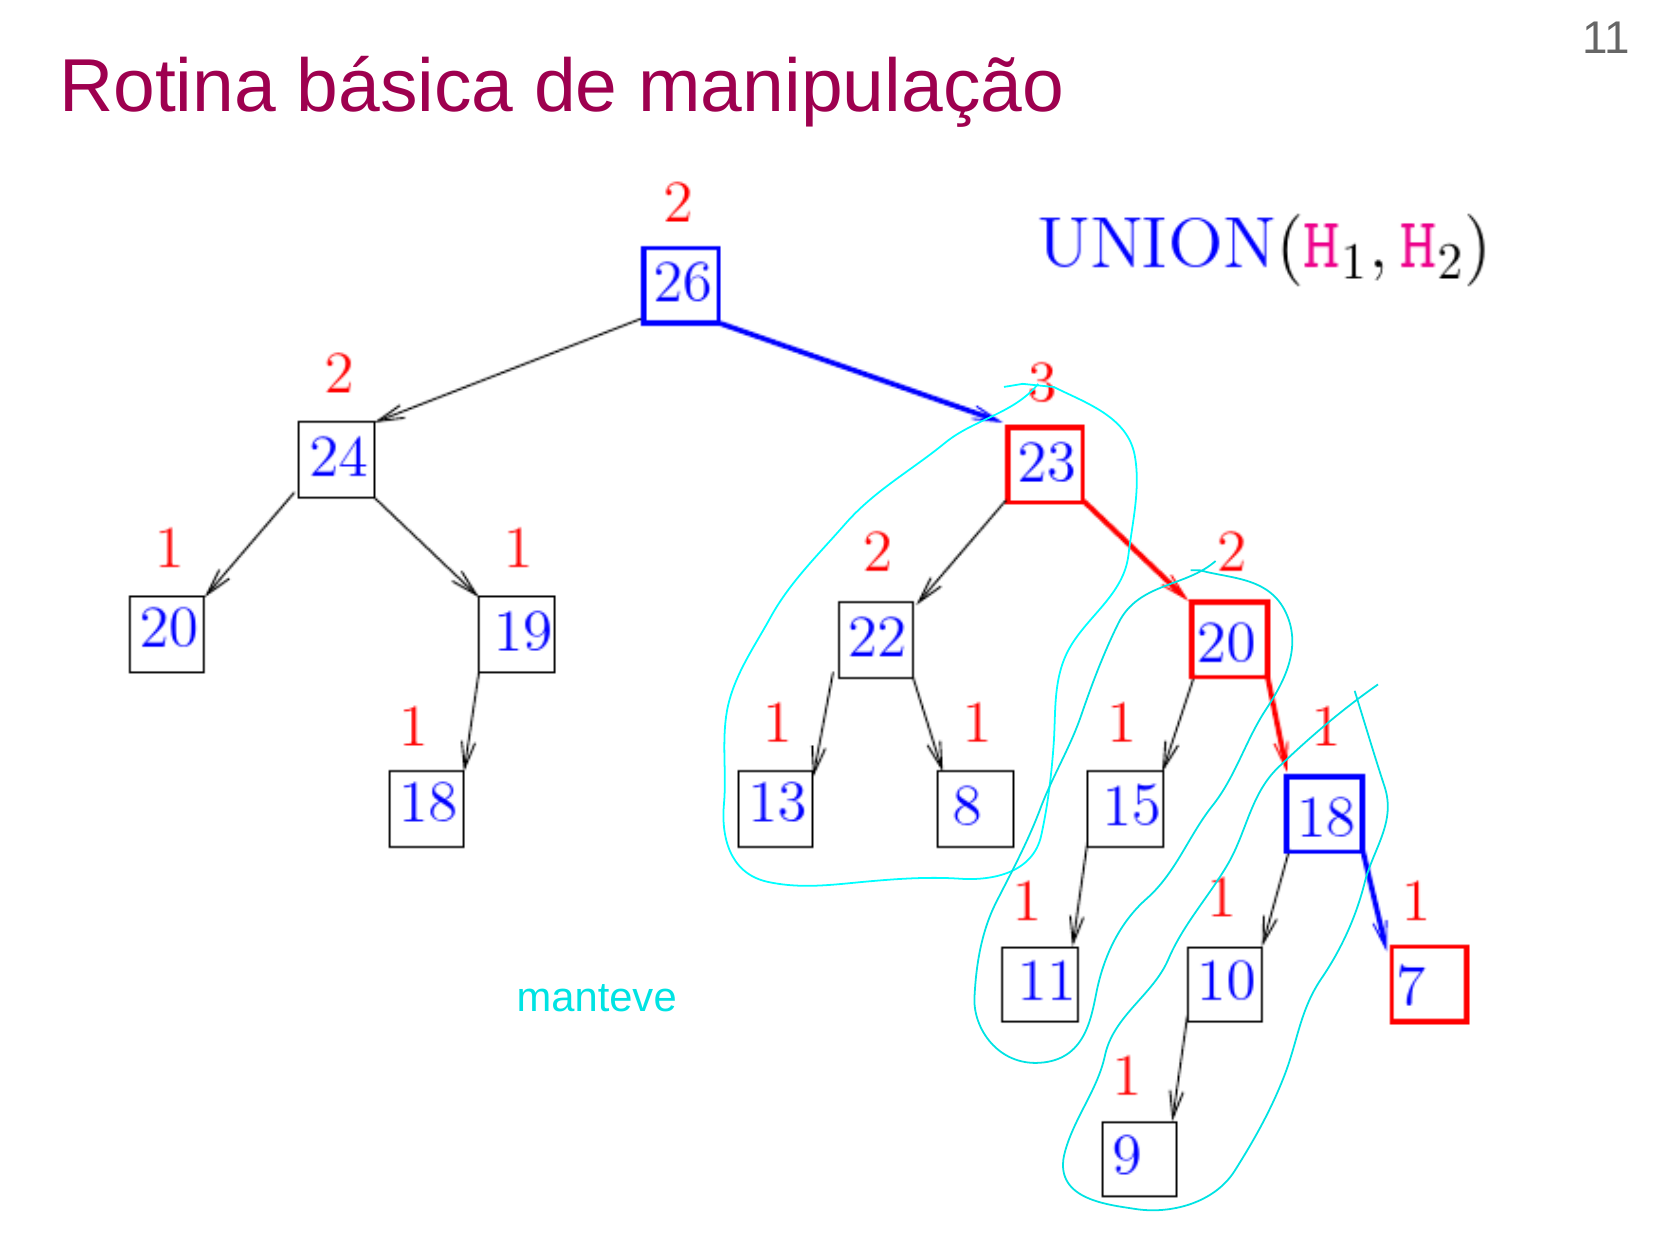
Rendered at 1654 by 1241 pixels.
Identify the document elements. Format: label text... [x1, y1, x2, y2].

picture [118, 165, 1506, 1211]
picture [1064, 702, 1386, 1209]
text_box manteve [501, 959, 692, 1028]
title Rotina básica de manipulação [59, 29, 1595, 148]
